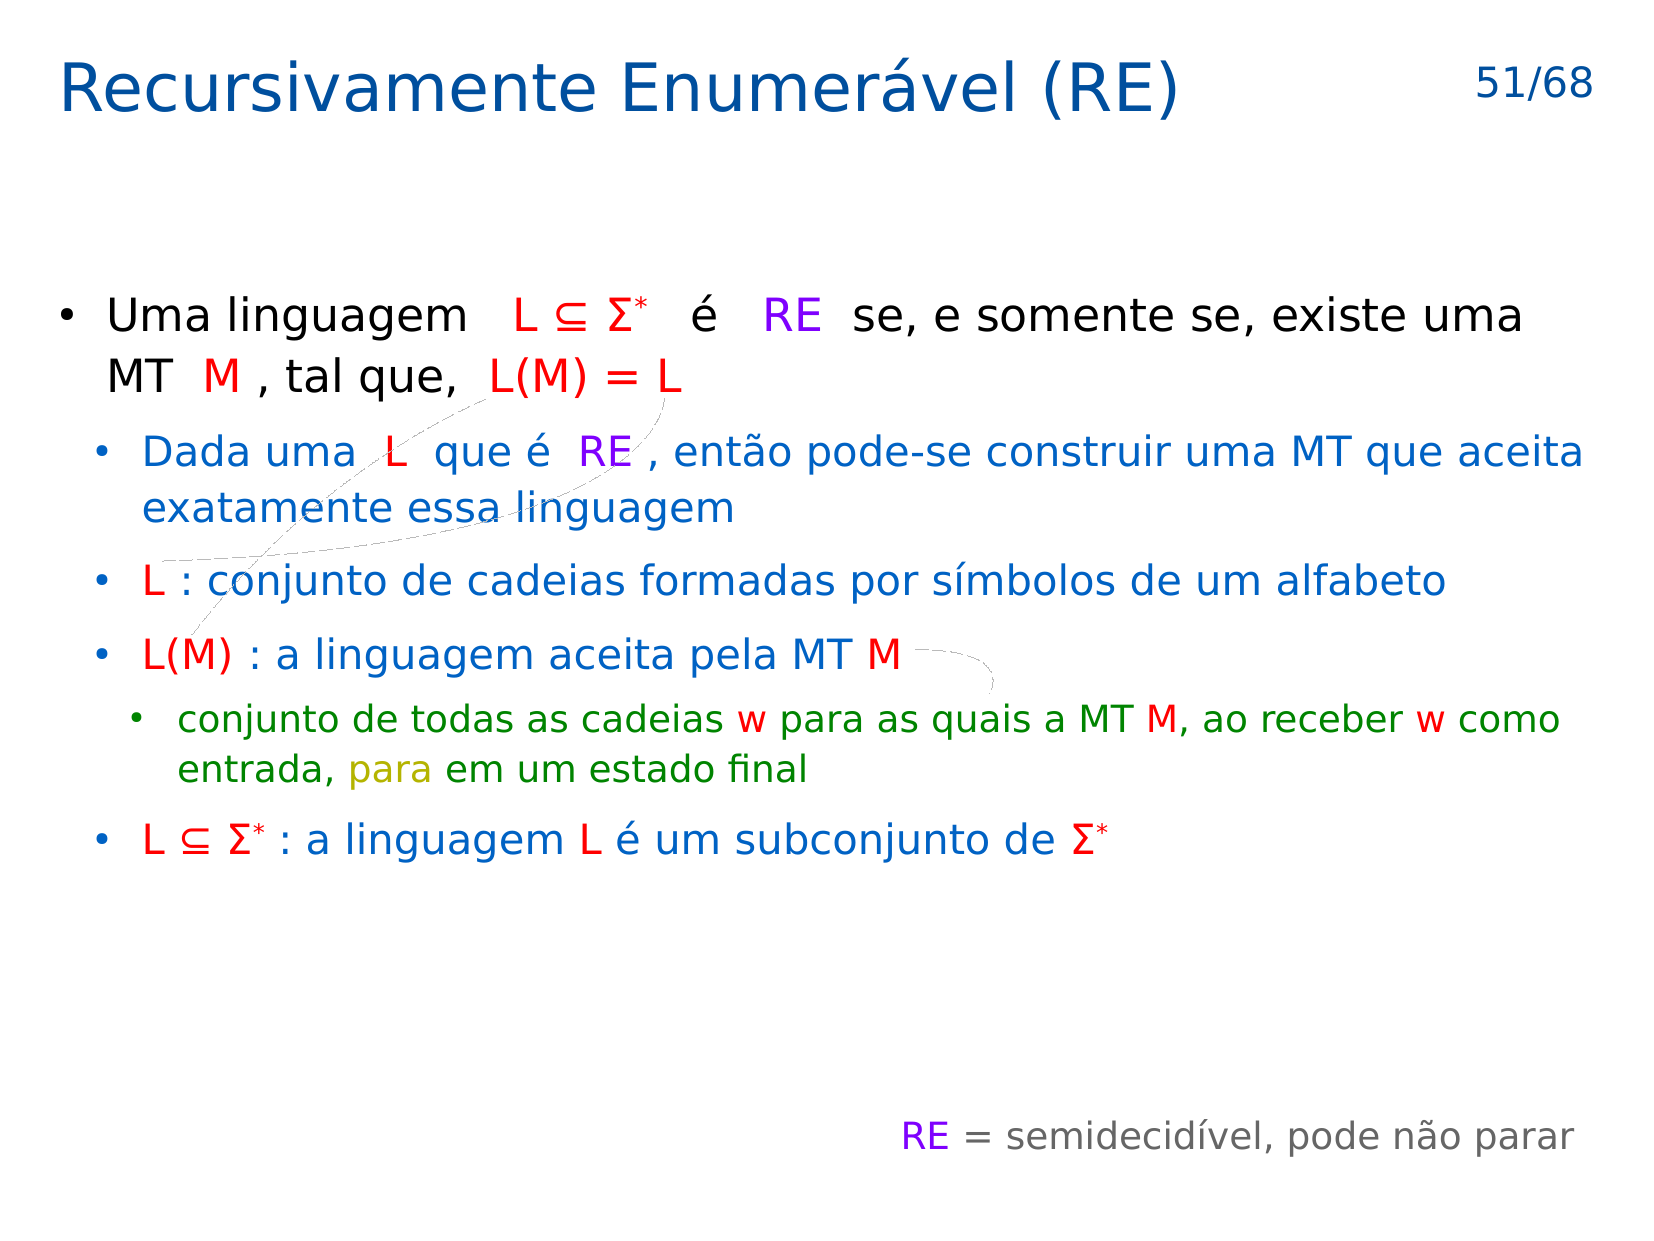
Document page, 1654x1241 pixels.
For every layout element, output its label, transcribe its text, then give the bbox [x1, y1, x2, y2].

title Recursivamente Enumerável (RE) [59, 49, 1625, 128]
text_box RE = semidecidível, pode não parar [885, 1107, 1595, 1167]
list Uma linguagem L ⊆ Σ* é RE se, e somente se, existe uma MT M , tal que, L(M) = L Dada uma L que é RE , então pode-se construir uma MT que aceita exatamente essa linguagem L : conjunto de cadeias formadas por símbolos de um alfabeto L(M) : a linguagem aceita pela MT M conjunto de todas as cadeias w para as quais a MT M, ao receber w como entrada, para em um estado final L ⊆ Σ* : a linguagem L é um subconjunto de Σ* [59, 280, 1595, 1211]
